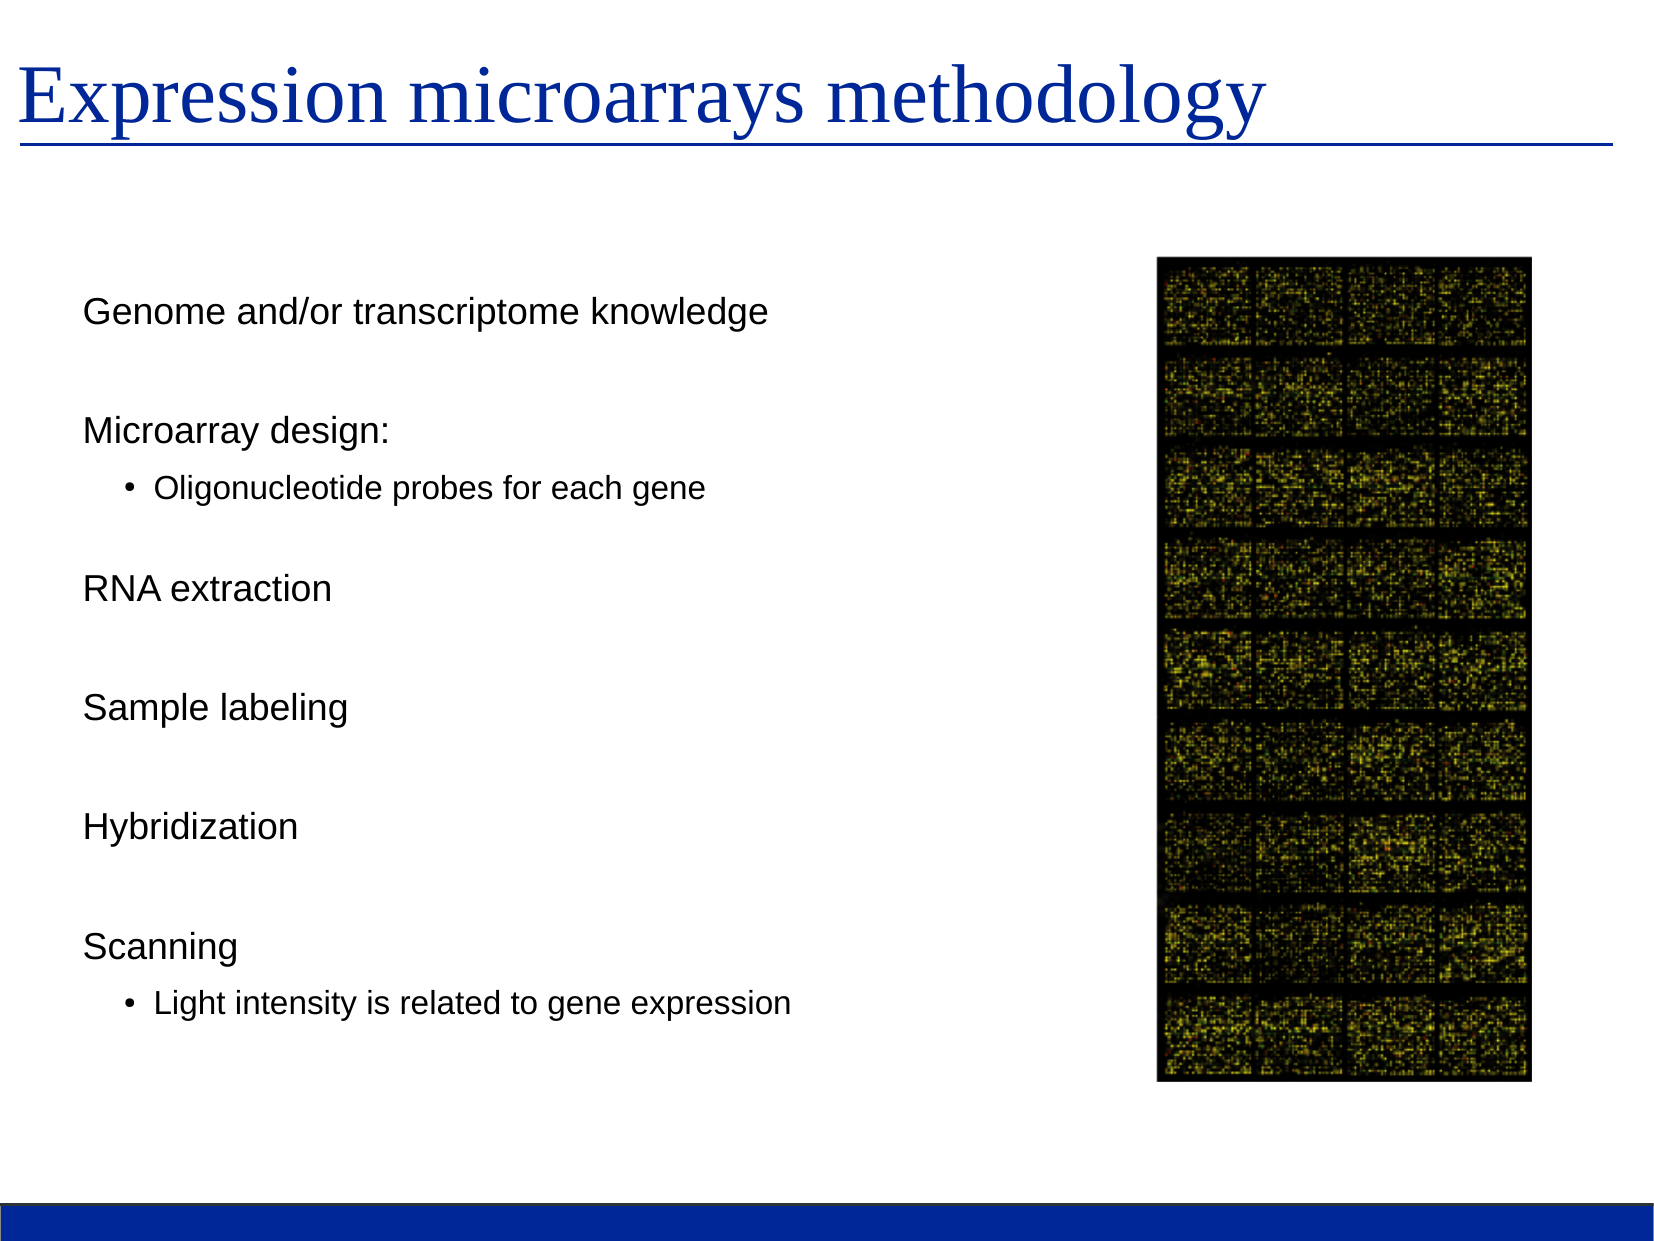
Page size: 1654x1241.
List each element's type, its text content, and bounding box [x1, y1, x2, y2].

picture [1156, 256, 1532, 1082]
title Expression microarrays methodology [17, 0, 1589, 198]
list Genome and/or transcriptome knowledge Microarray design: Oligonucleotide probes for each gene RNA extraction Sample labeling Hybridization Scanning Light intensity is related to gene expression [82, 290, 809, 1109]
